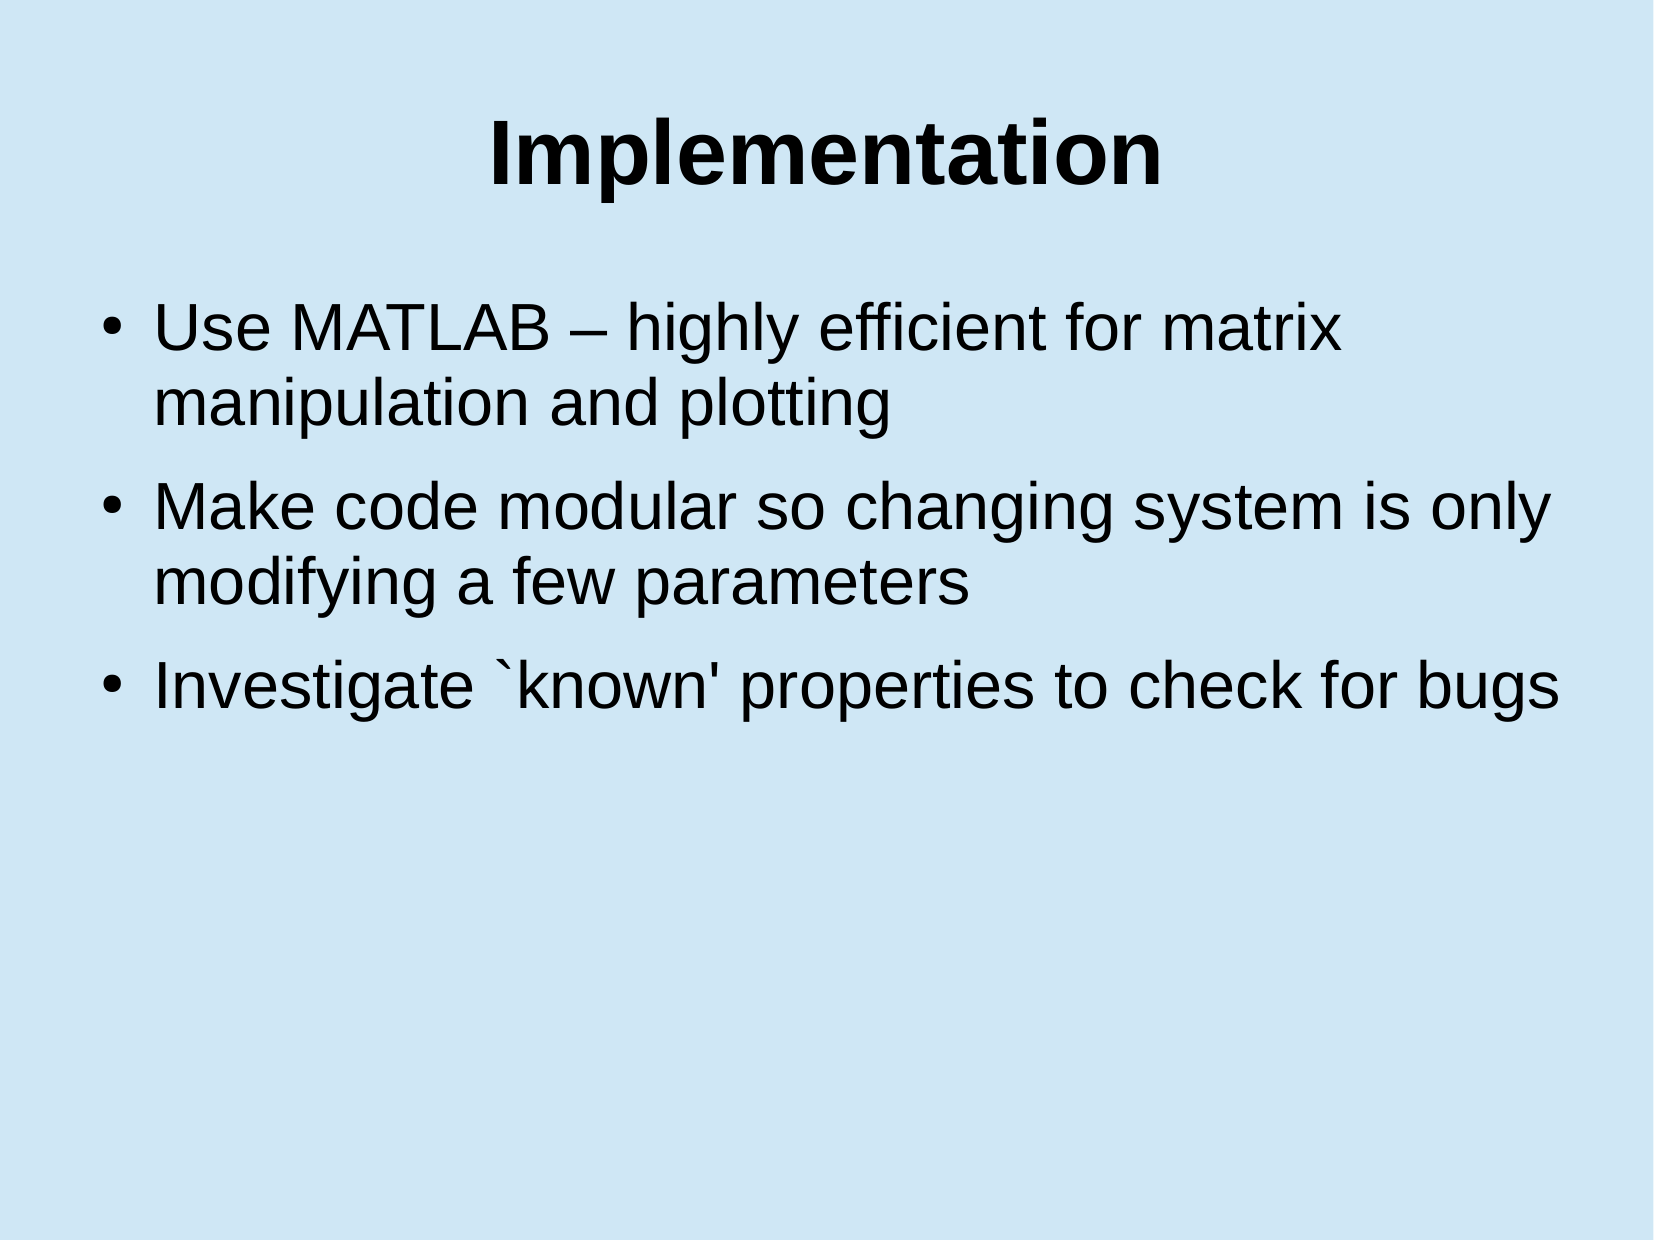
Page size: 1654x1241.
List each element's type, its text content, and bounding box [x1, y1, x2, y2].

list Use MATLAB – highly efficient for matrix manipulation and plotting Make code modular so changing system is only modifying a few parameters Investigate `known' properties to check for bugs [82, 290, 1571, 1010]
title Implementation [82, 49, 1571, 257]
